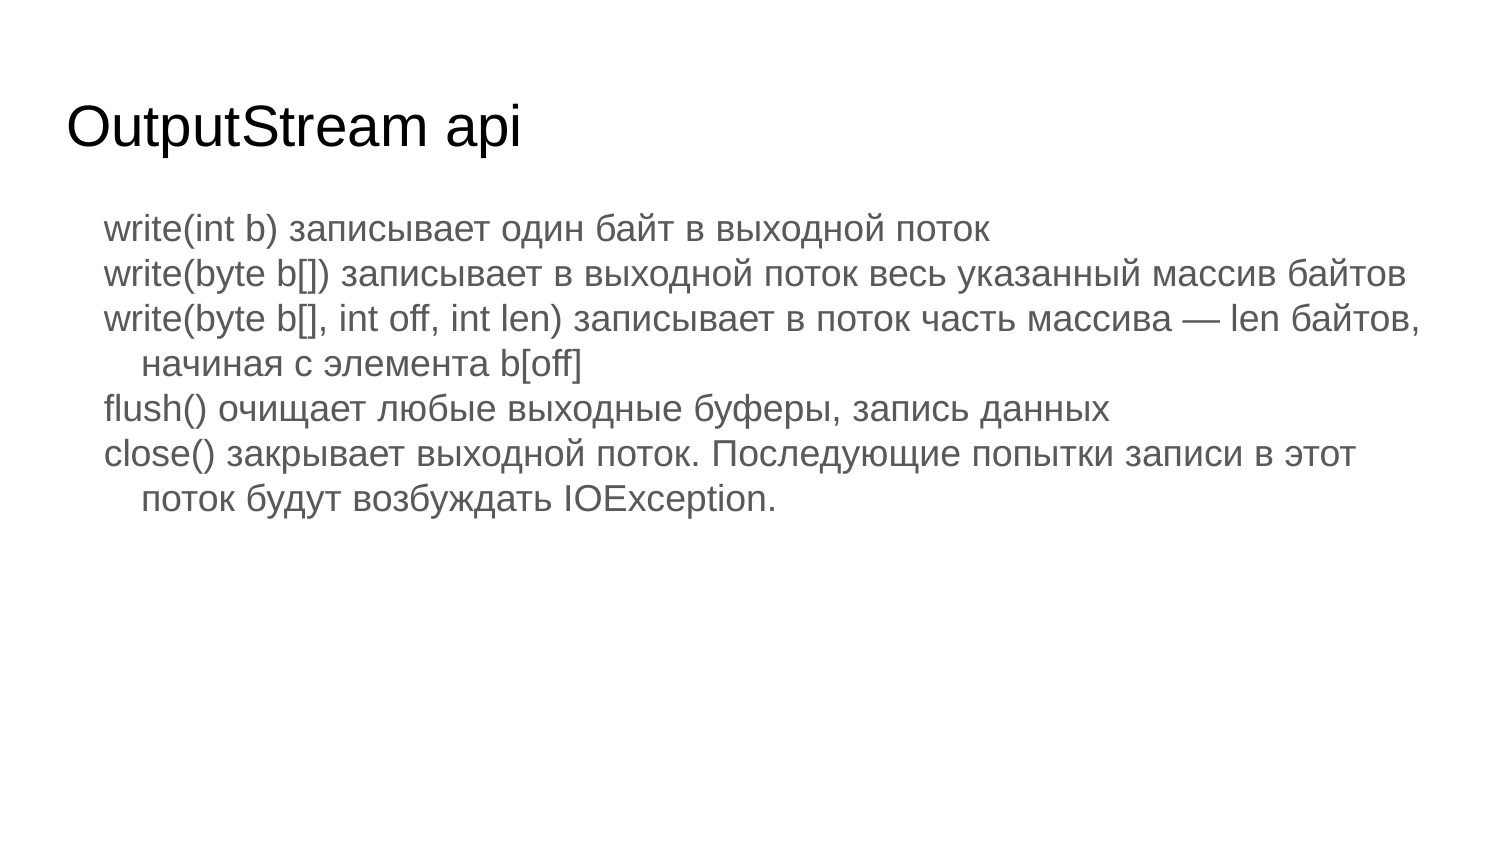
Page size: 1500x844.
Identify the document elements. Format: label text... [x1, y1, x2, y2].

list write(int b) записывает один байт в выходной поток write(byte b[]) записывает в выходной поток весь указанный массив байтов write(byte b[], int off, int len) записывает в поток часть массива — len байтов, начиная с элемента b[off] flush() очищает любые выходные буферы, запись данных close() закрывает выходной поток. Последующие попытки записи в этот поток будут возбуждать IOException. [51, 189, 1449, 750]
title OutputStream api [51, 72, 1449, 167]
